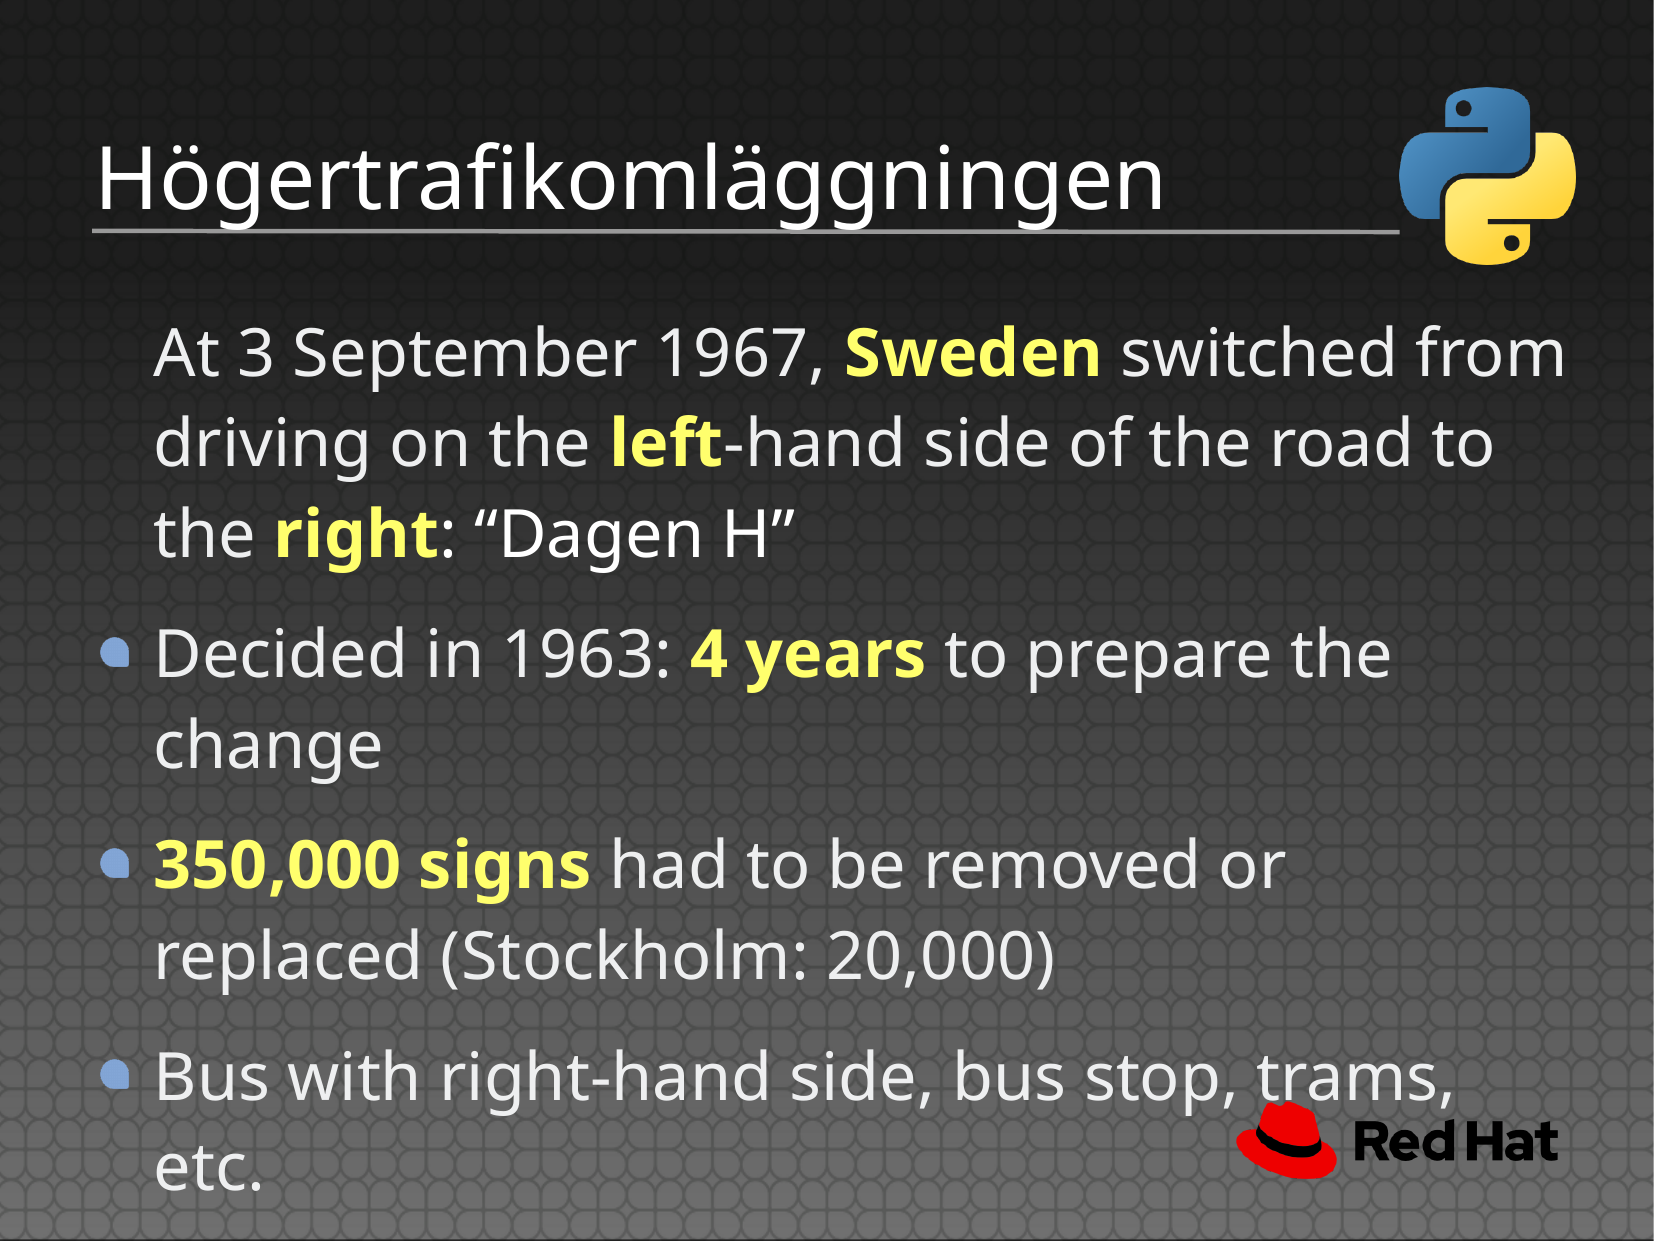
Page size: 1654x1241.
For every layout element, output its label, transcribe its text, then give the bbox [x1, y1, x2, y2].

title Högertrafikomläggningen [94, 100, 1426, 251]
list At 3 September 1967, Sweden switched from driving on the left-hand side of the road to the right: “Dagen H” Decided in 1963: 4 years to prepare the change 350,000 signs had to be removed or replaced (Stockholm: 20,000) Bus with right-hand side, bus stop, trams, etc. [82, 304, 1571, 1062]
picture [0, 0, 1654, 1241]
